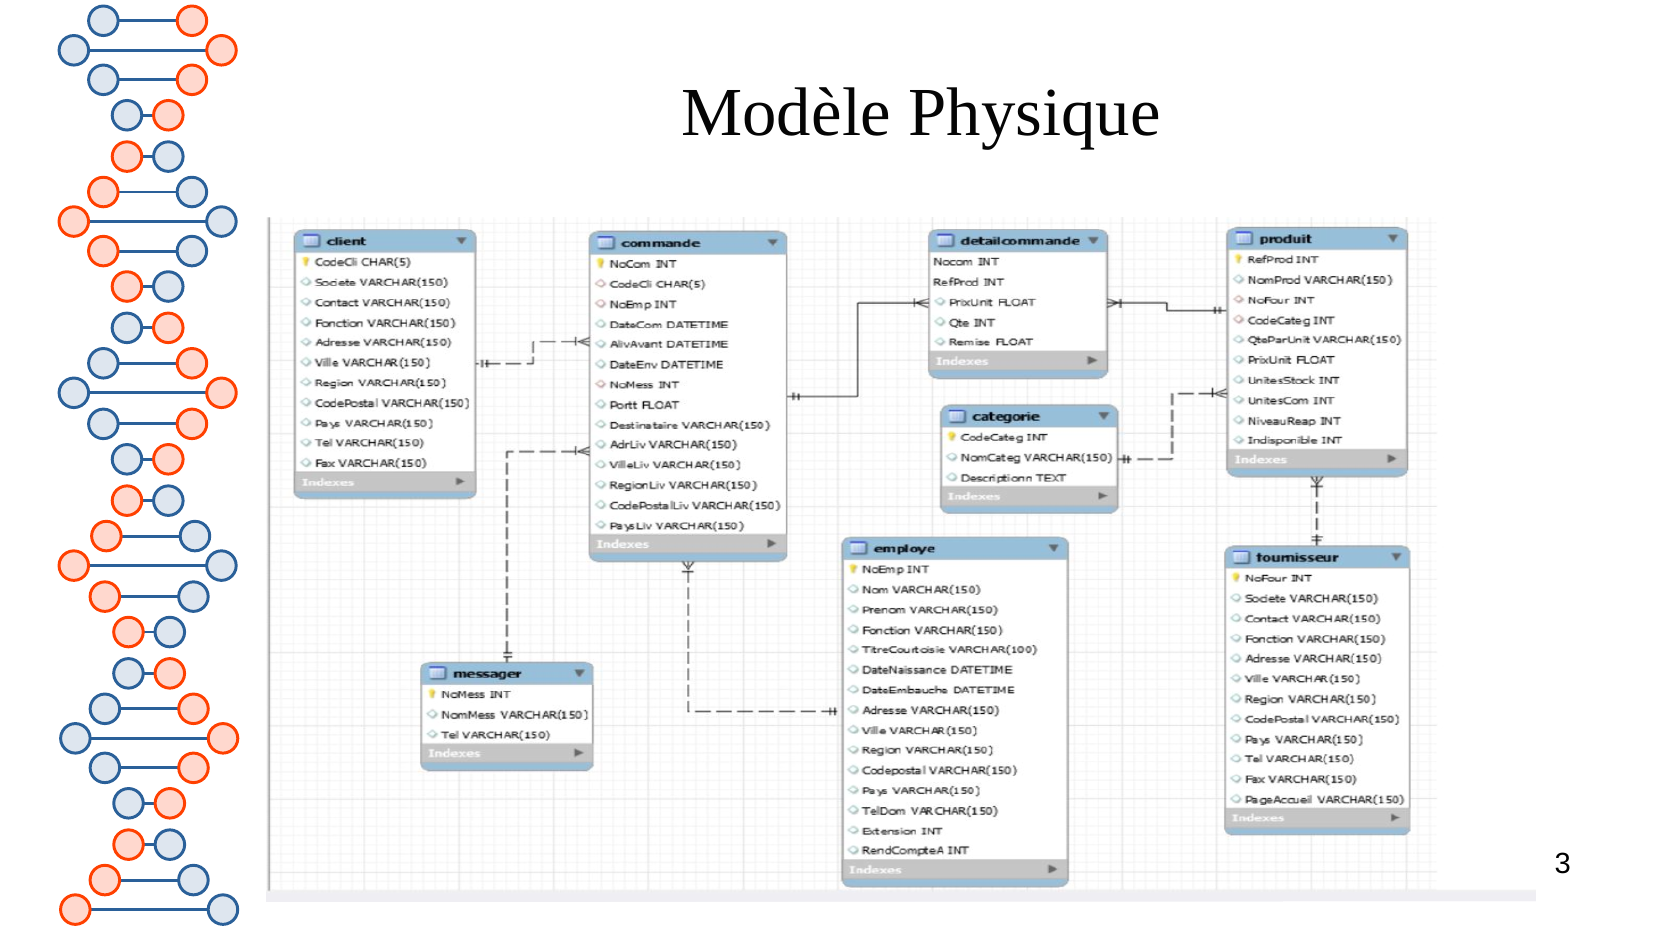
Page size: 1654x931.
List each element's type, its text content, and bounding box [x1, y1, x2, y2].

picture [265, 216, 1536, 902]
title Modèle Physique [265, 35, 1595, 189]
